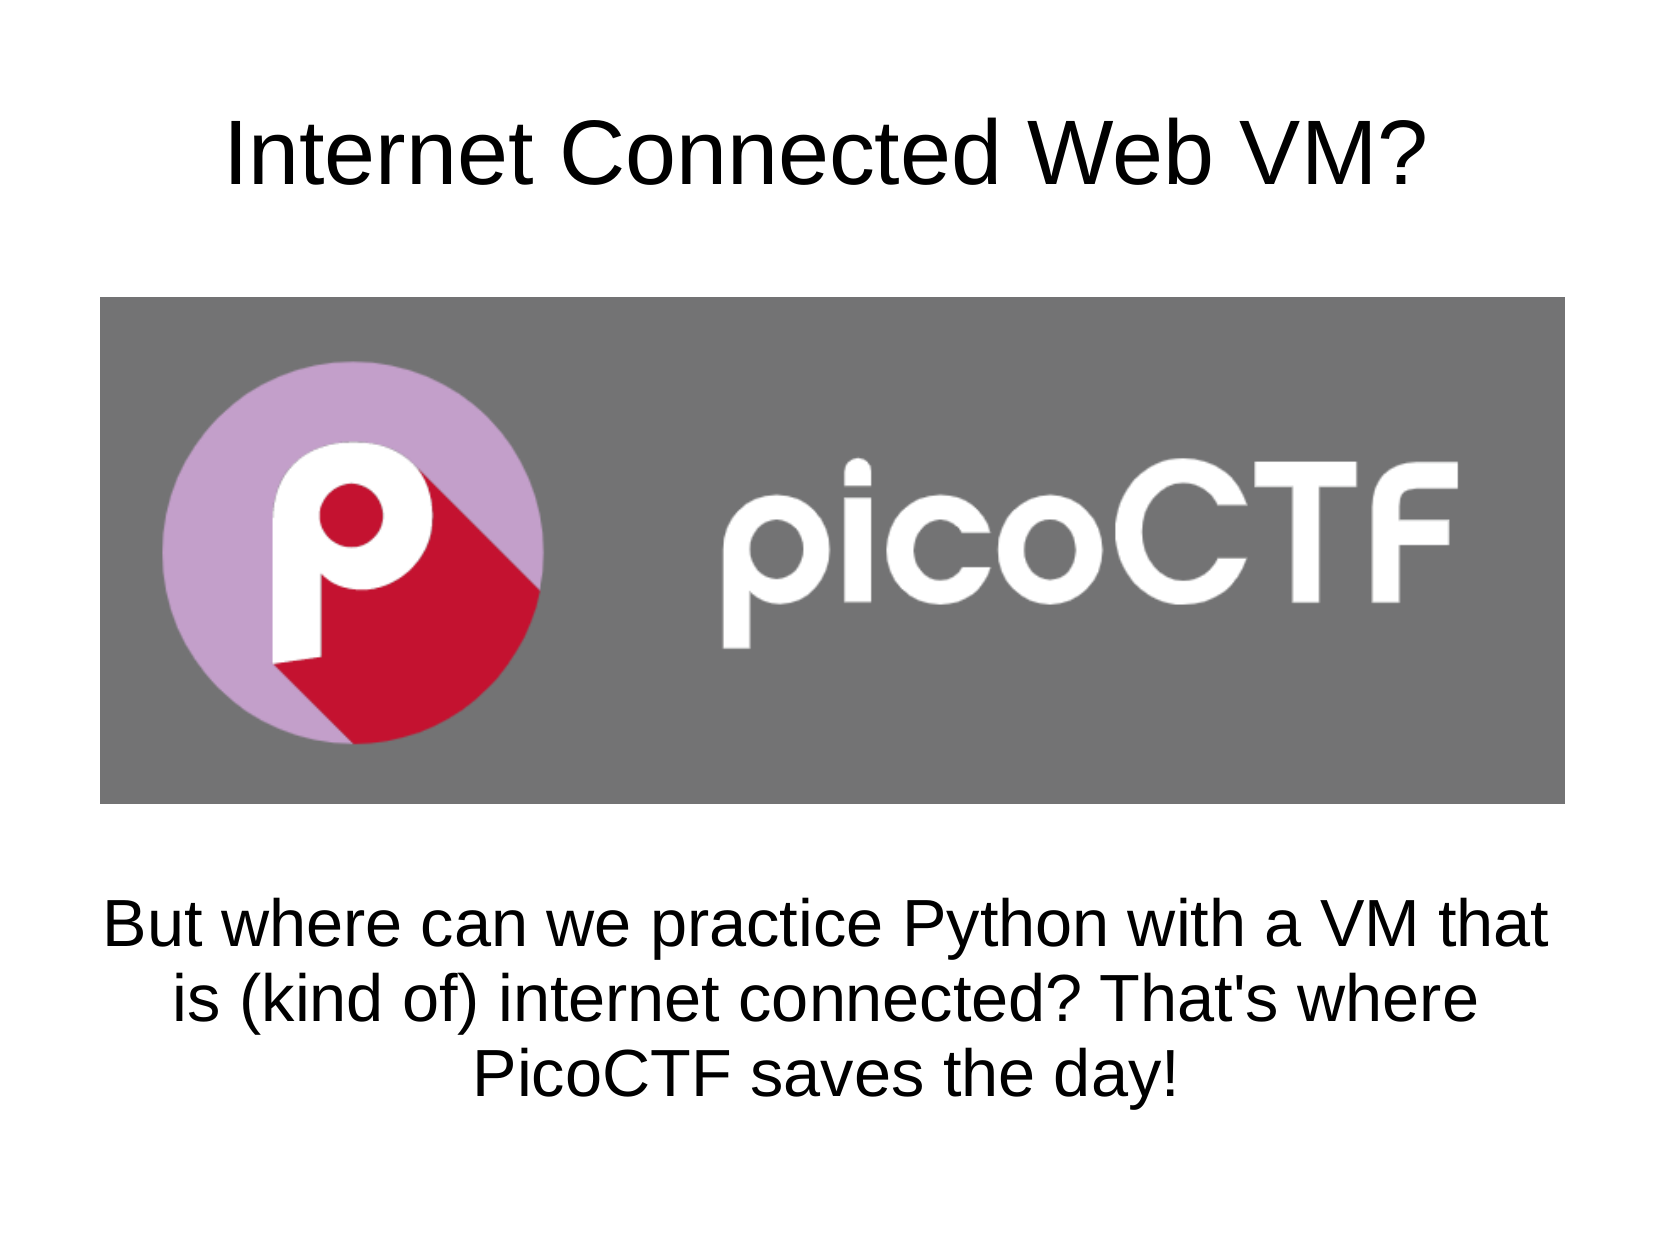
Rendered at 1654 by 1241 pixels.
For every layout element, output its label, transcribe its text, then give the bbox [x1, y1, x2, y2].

subtitle But where can we practice Python with a VM that is (kind of) internet connected? That's where PicoCTF saves the day! [82, 285, 1571, 1114]
picture [100, 297, 1565, 804]
title Internet Connected Web VM? [82, 49, 1571, 257]
